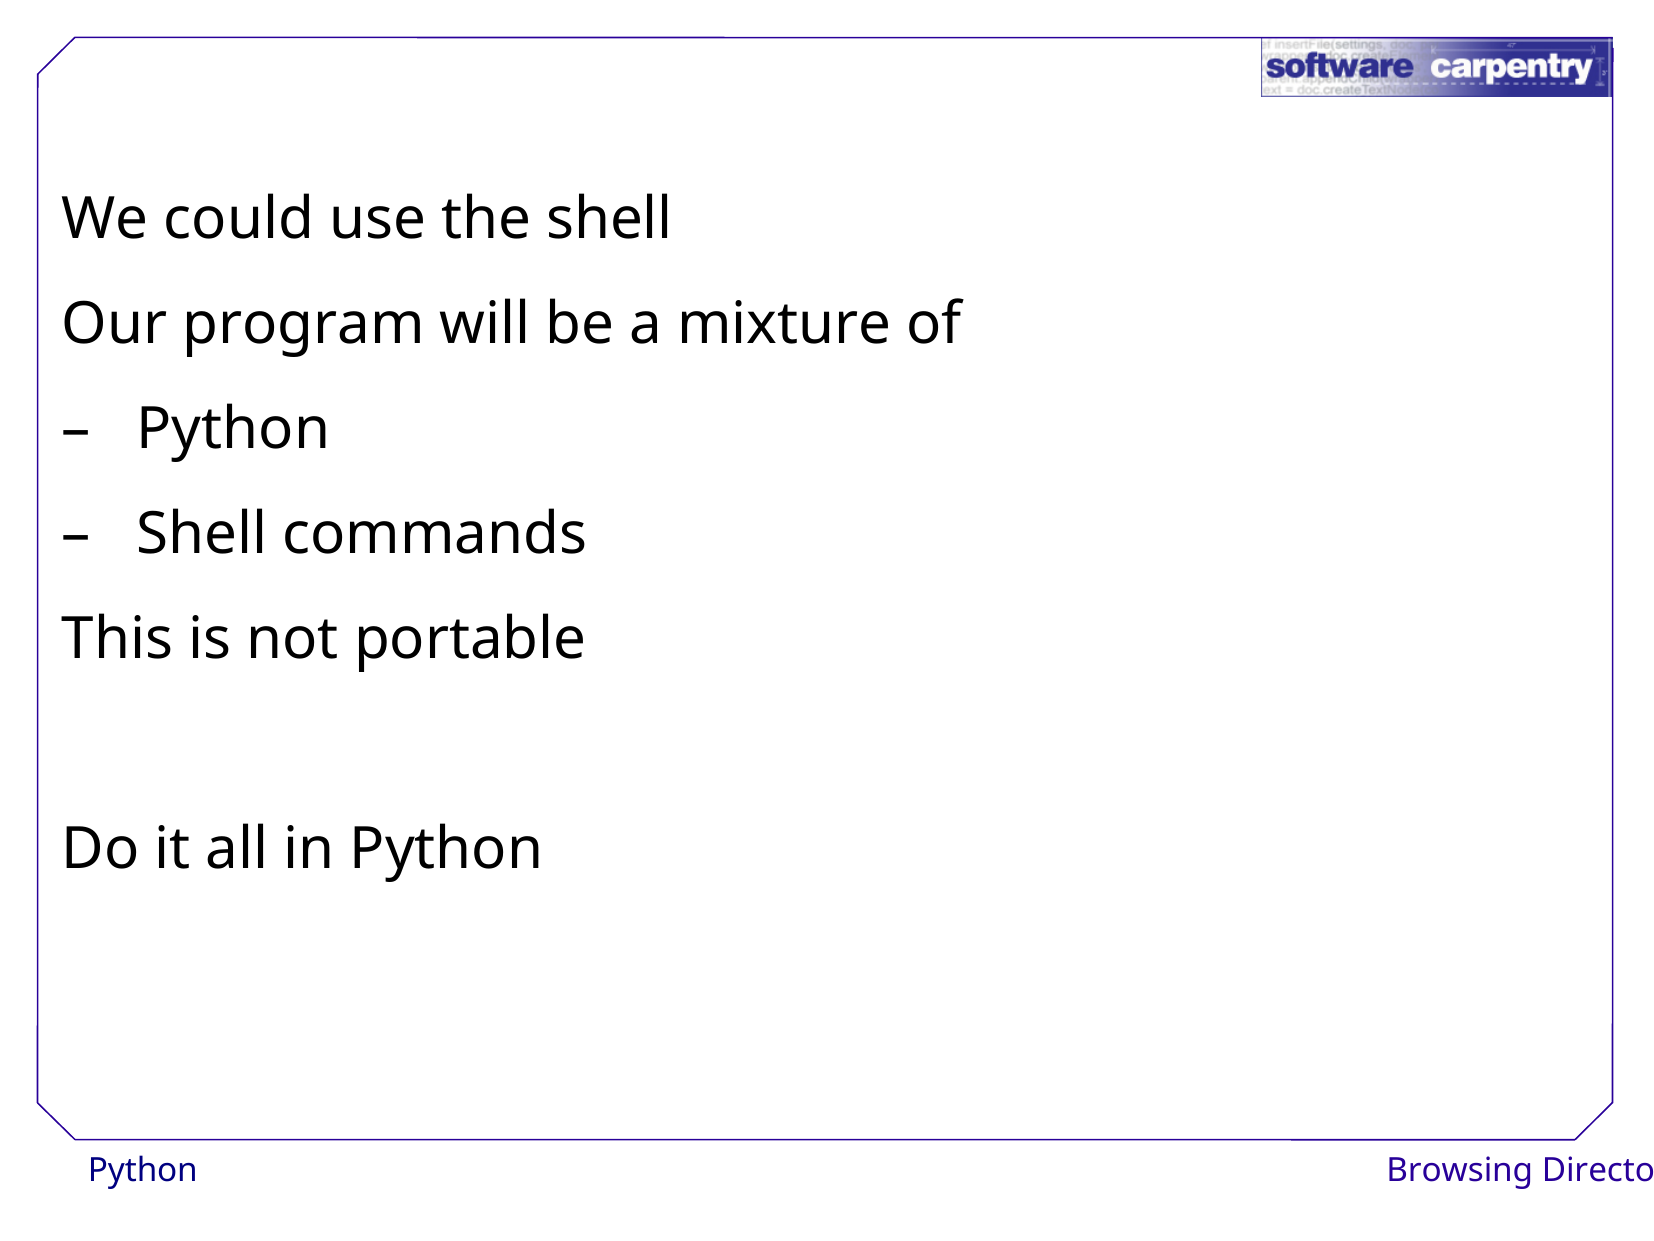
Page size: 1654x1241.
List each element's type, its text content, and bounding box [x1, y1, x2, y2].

picture [1261, 39, 1613, 97]
text_box We could use the shell Our program will be a mixture of – Python – Shell commands This is not portable Do it all in Python [46, 138, 1127, 889]
